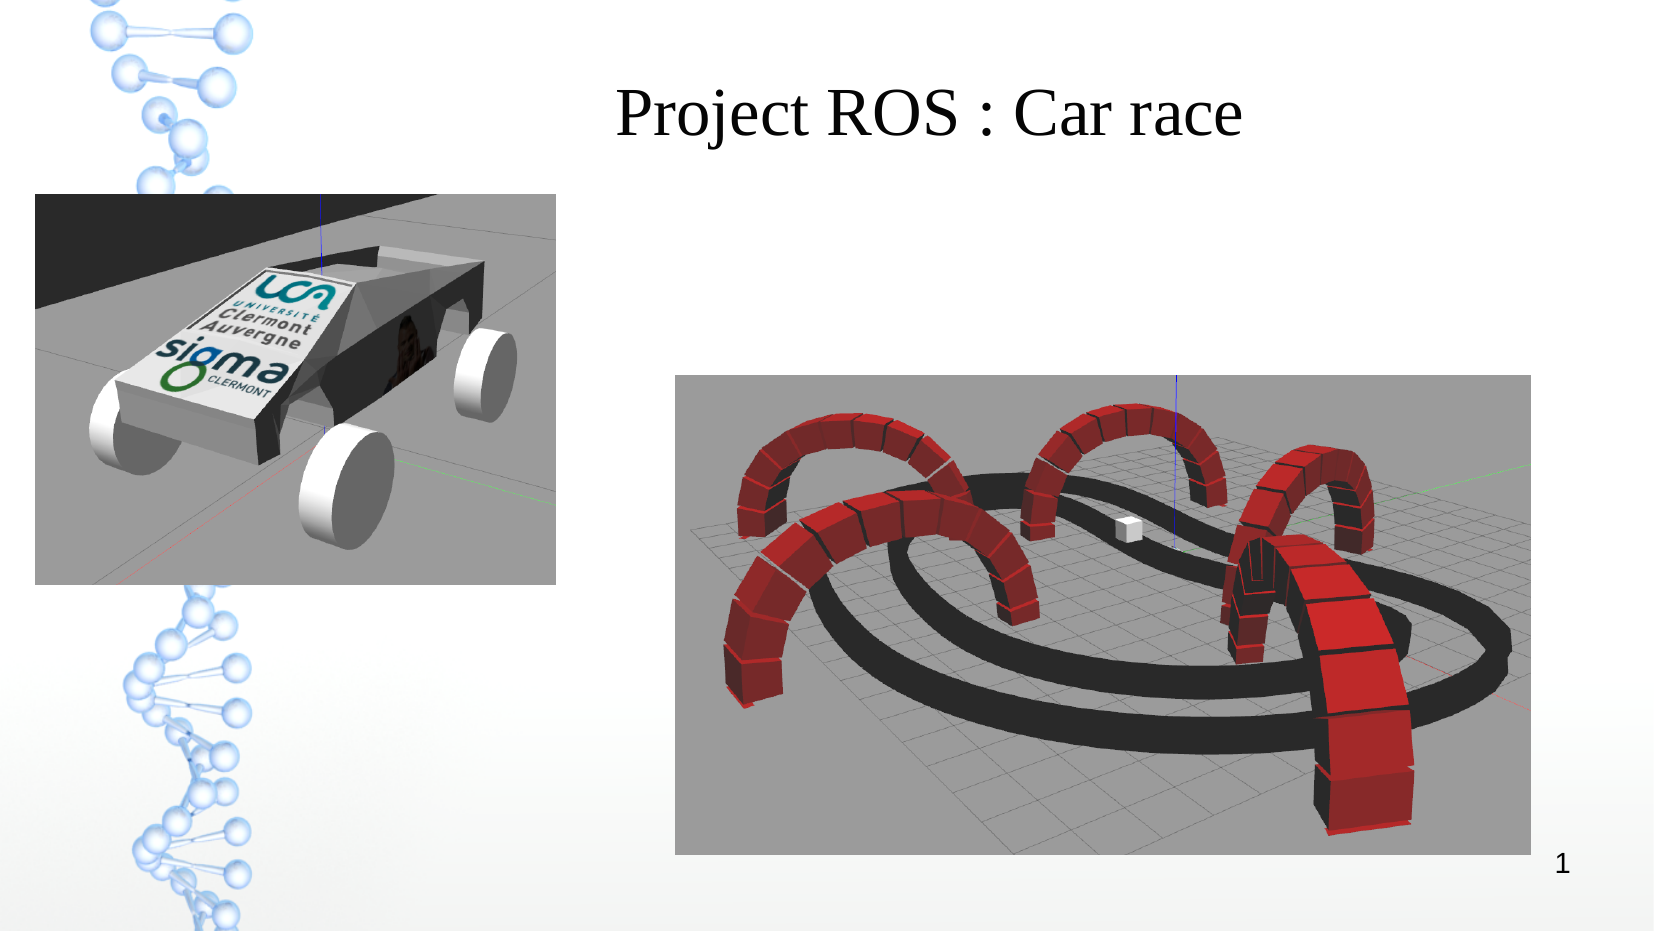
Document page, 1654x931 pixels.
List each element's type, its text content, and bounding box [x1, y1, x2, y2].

picture [0, 0, 1654, 931]
title Project ROS : Car race [265, 35, 1595, 189]
